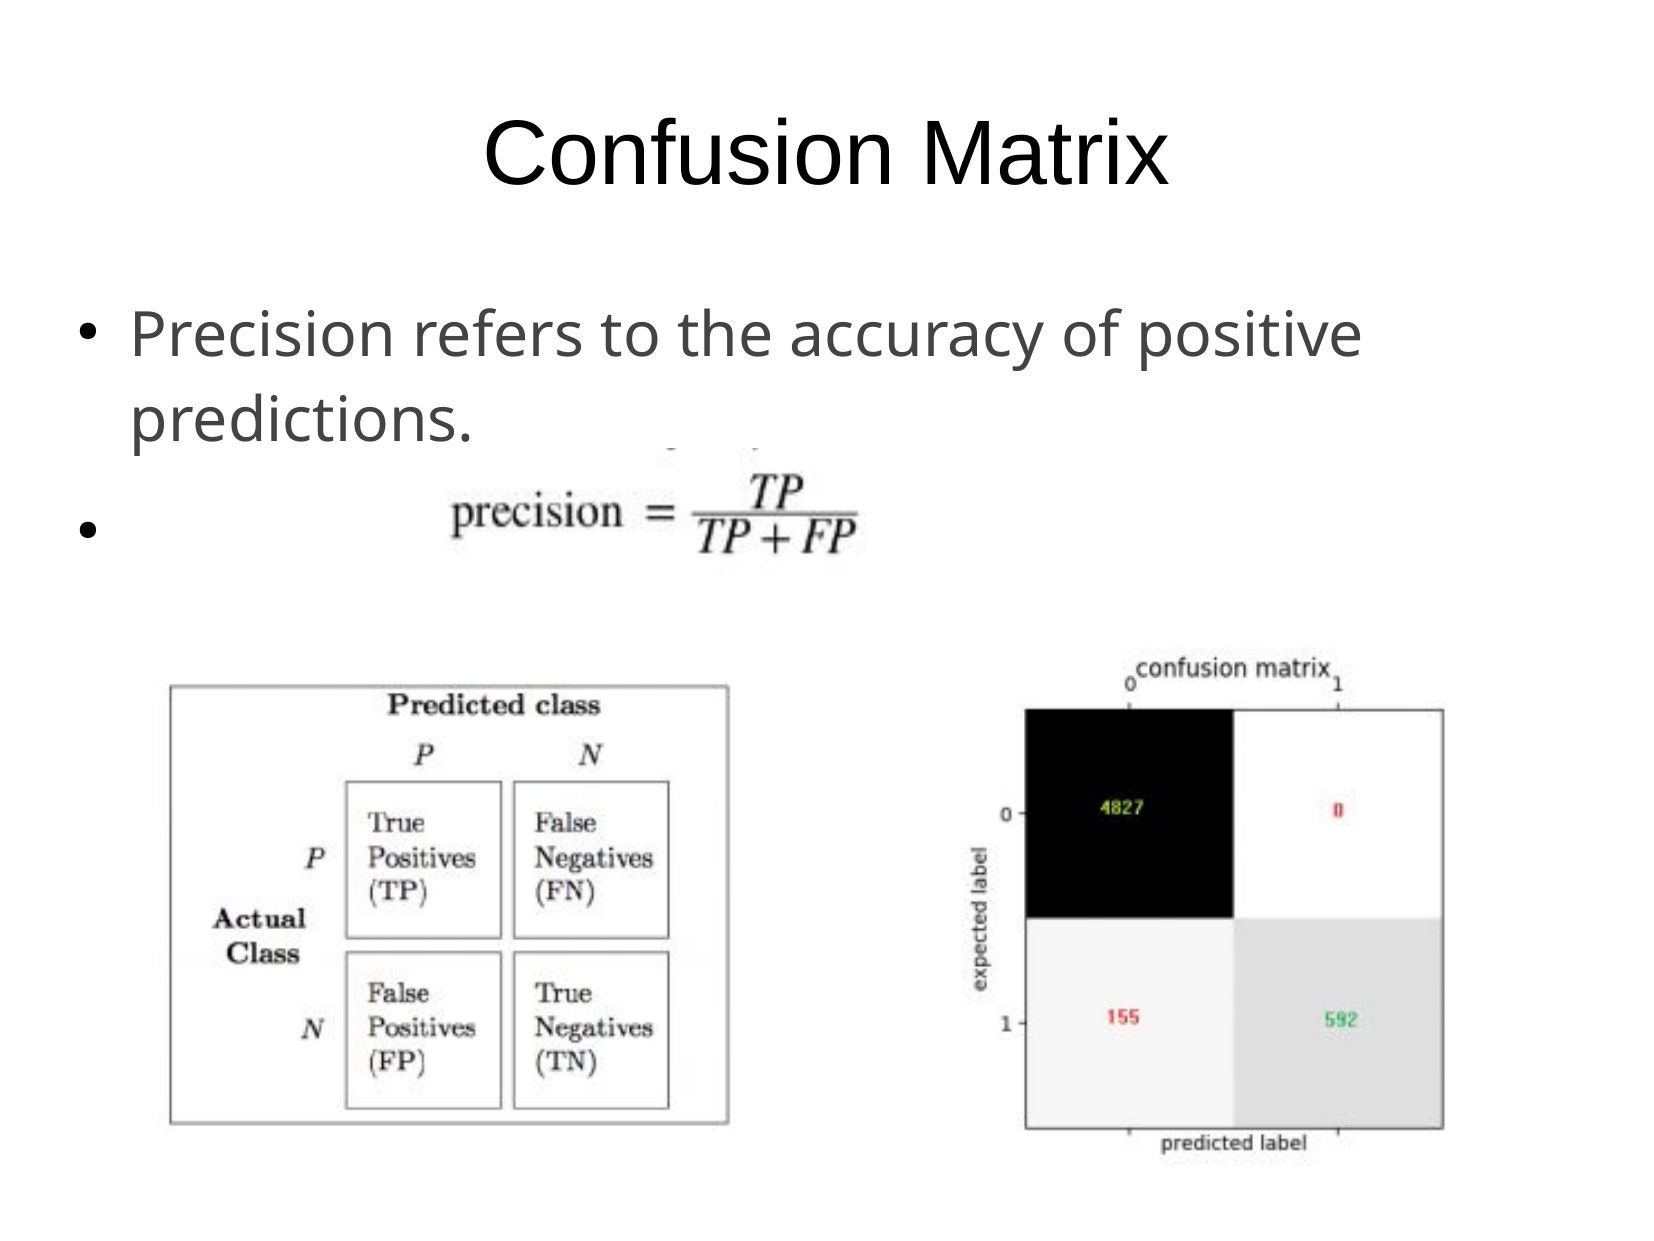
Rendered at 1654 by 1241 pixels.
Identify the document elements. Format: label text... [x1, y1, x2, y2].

title Confusion Matrix [82, 49, 1571, 257]
picture [141, 647, 1512, 1182]
list Precision refers to the accuracy of positive predictions. [59, 290, 1654, 1010]
picture [425, 448, 893, 591]
